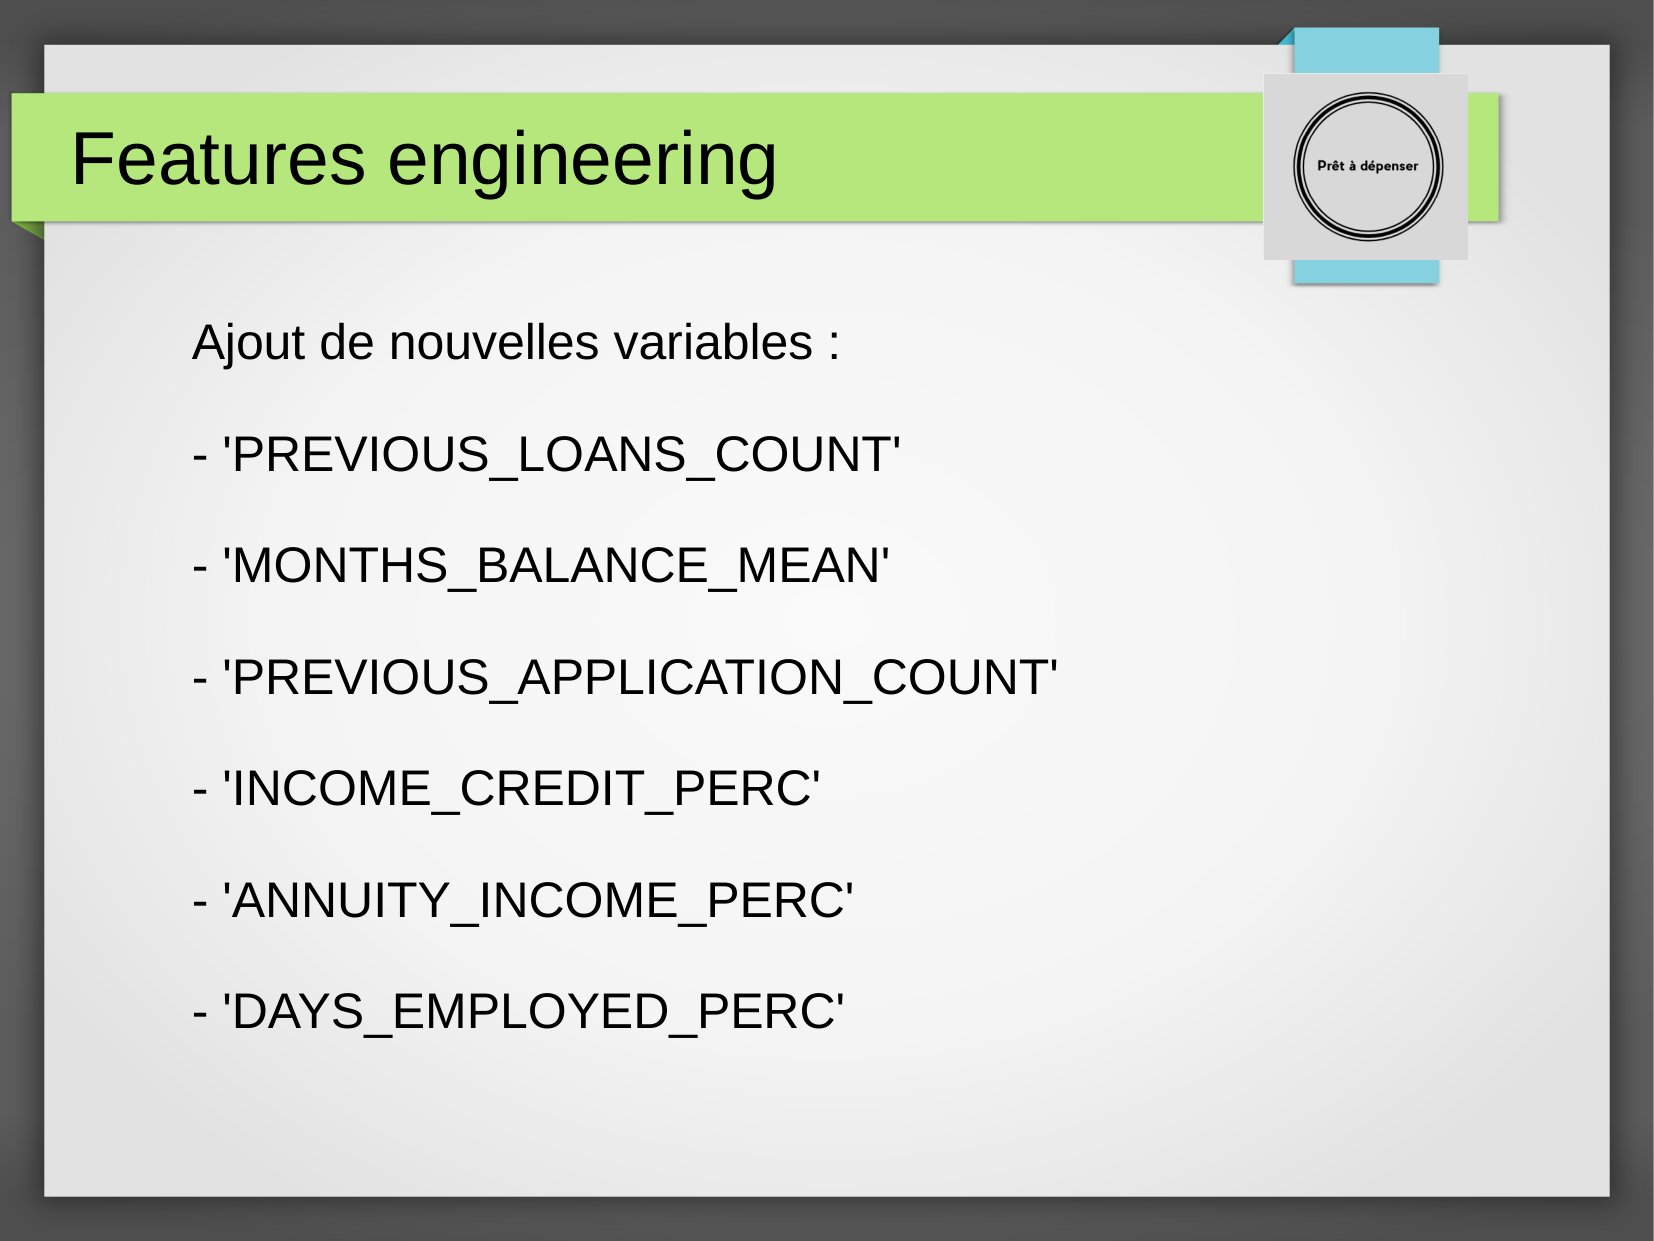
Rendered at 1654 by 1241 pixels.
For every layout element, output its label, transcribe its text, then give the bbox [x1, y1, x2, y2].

text_box Ajout de nouvelles variables : - 'PREVIOUS_LOANS_COUNT' - 'MONTHS_BALANCE_MEAN' - 'PREVIOUS_APPLICATION_COUNT' - 'INCOME_CREDIT_PERC' - 'ANNUITY_INCOME_PERC' - 'DAYS_EMPLOYED_PERC' [177, 307, 1619, 1047]
title Features engineering [70, 116, 1263, 201]
picture [0, 0, 1654, 1241]
